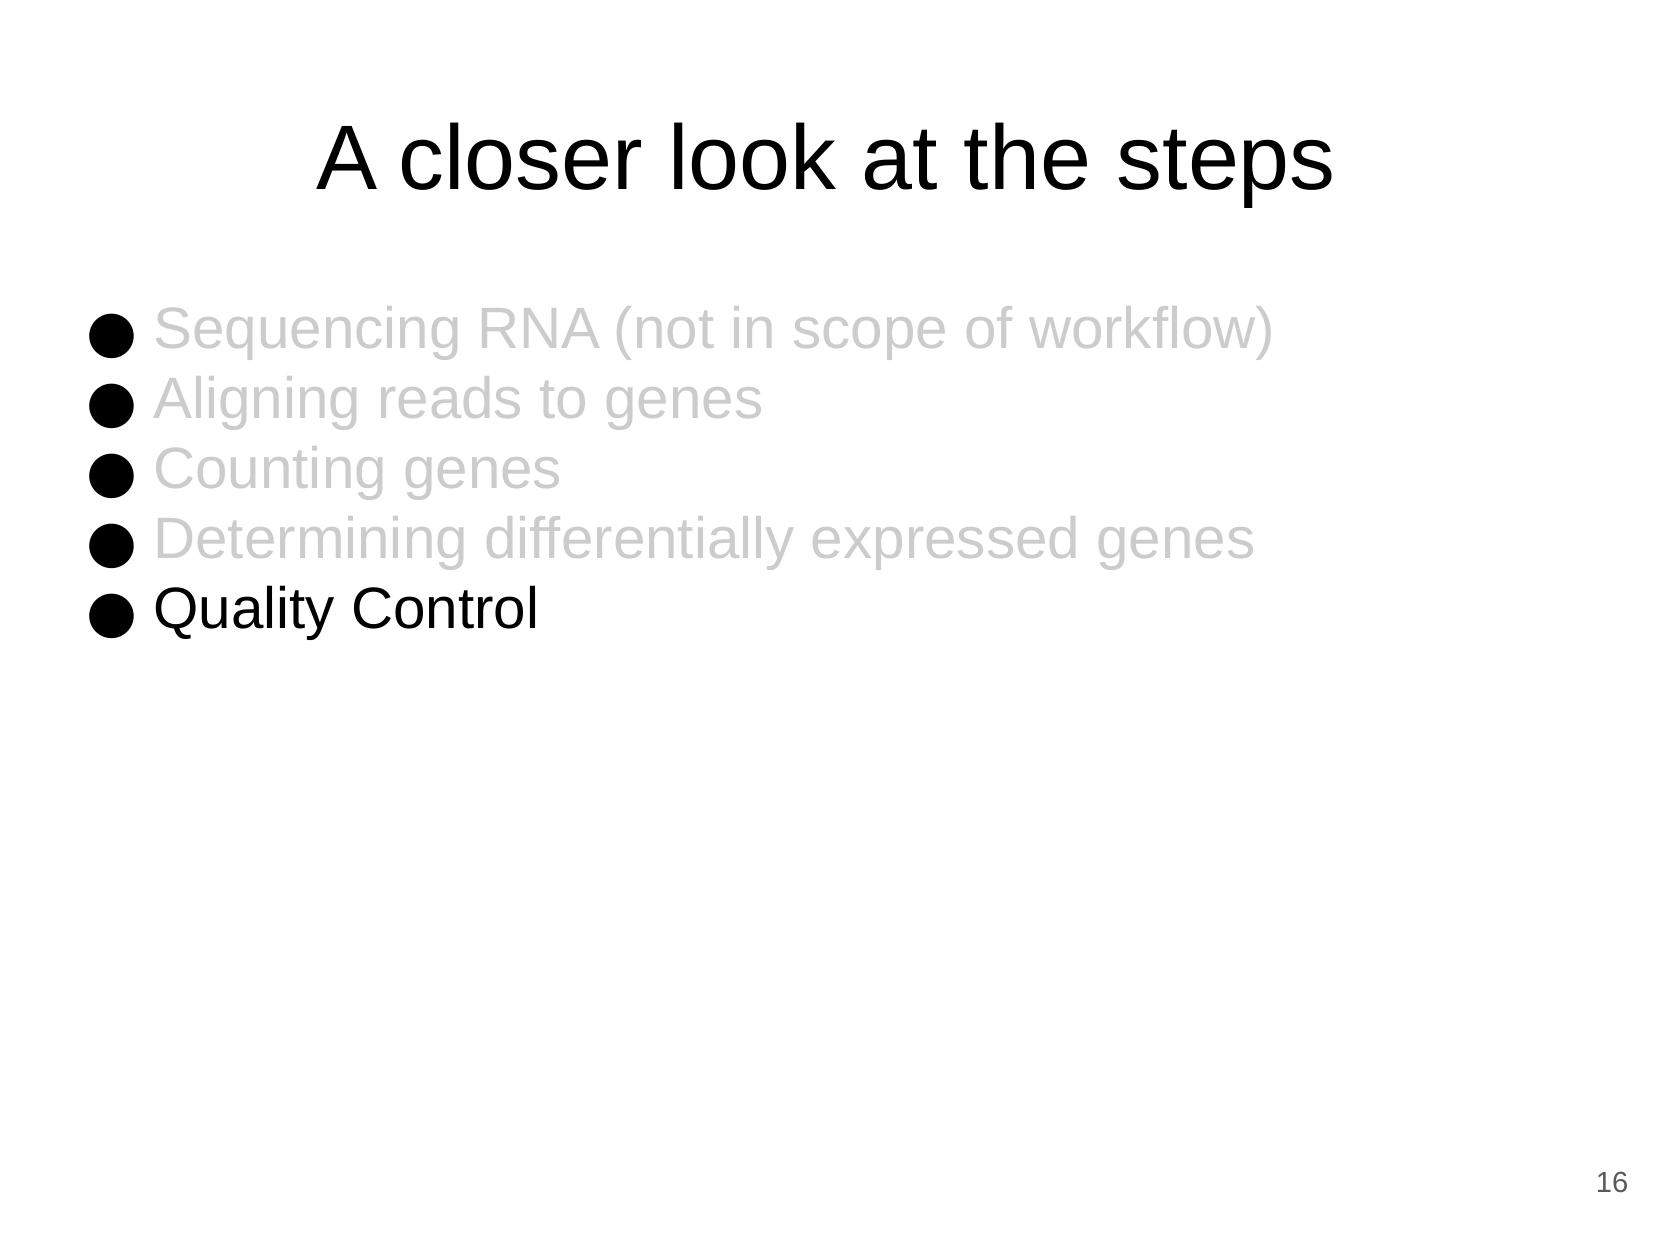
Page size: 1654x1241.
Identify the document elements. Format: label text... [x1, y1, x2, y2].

slide_number <number> [1547, 1145, 1647, 1241]
text_box A closer look at the steps [82, 49, 1571, 257]
text_box Sequencing RNA (not in scope of workflow) Aligning reads to genes Counting genes Determining differentially expressed genes Quality Control [82, 290, 1571, 1010]
